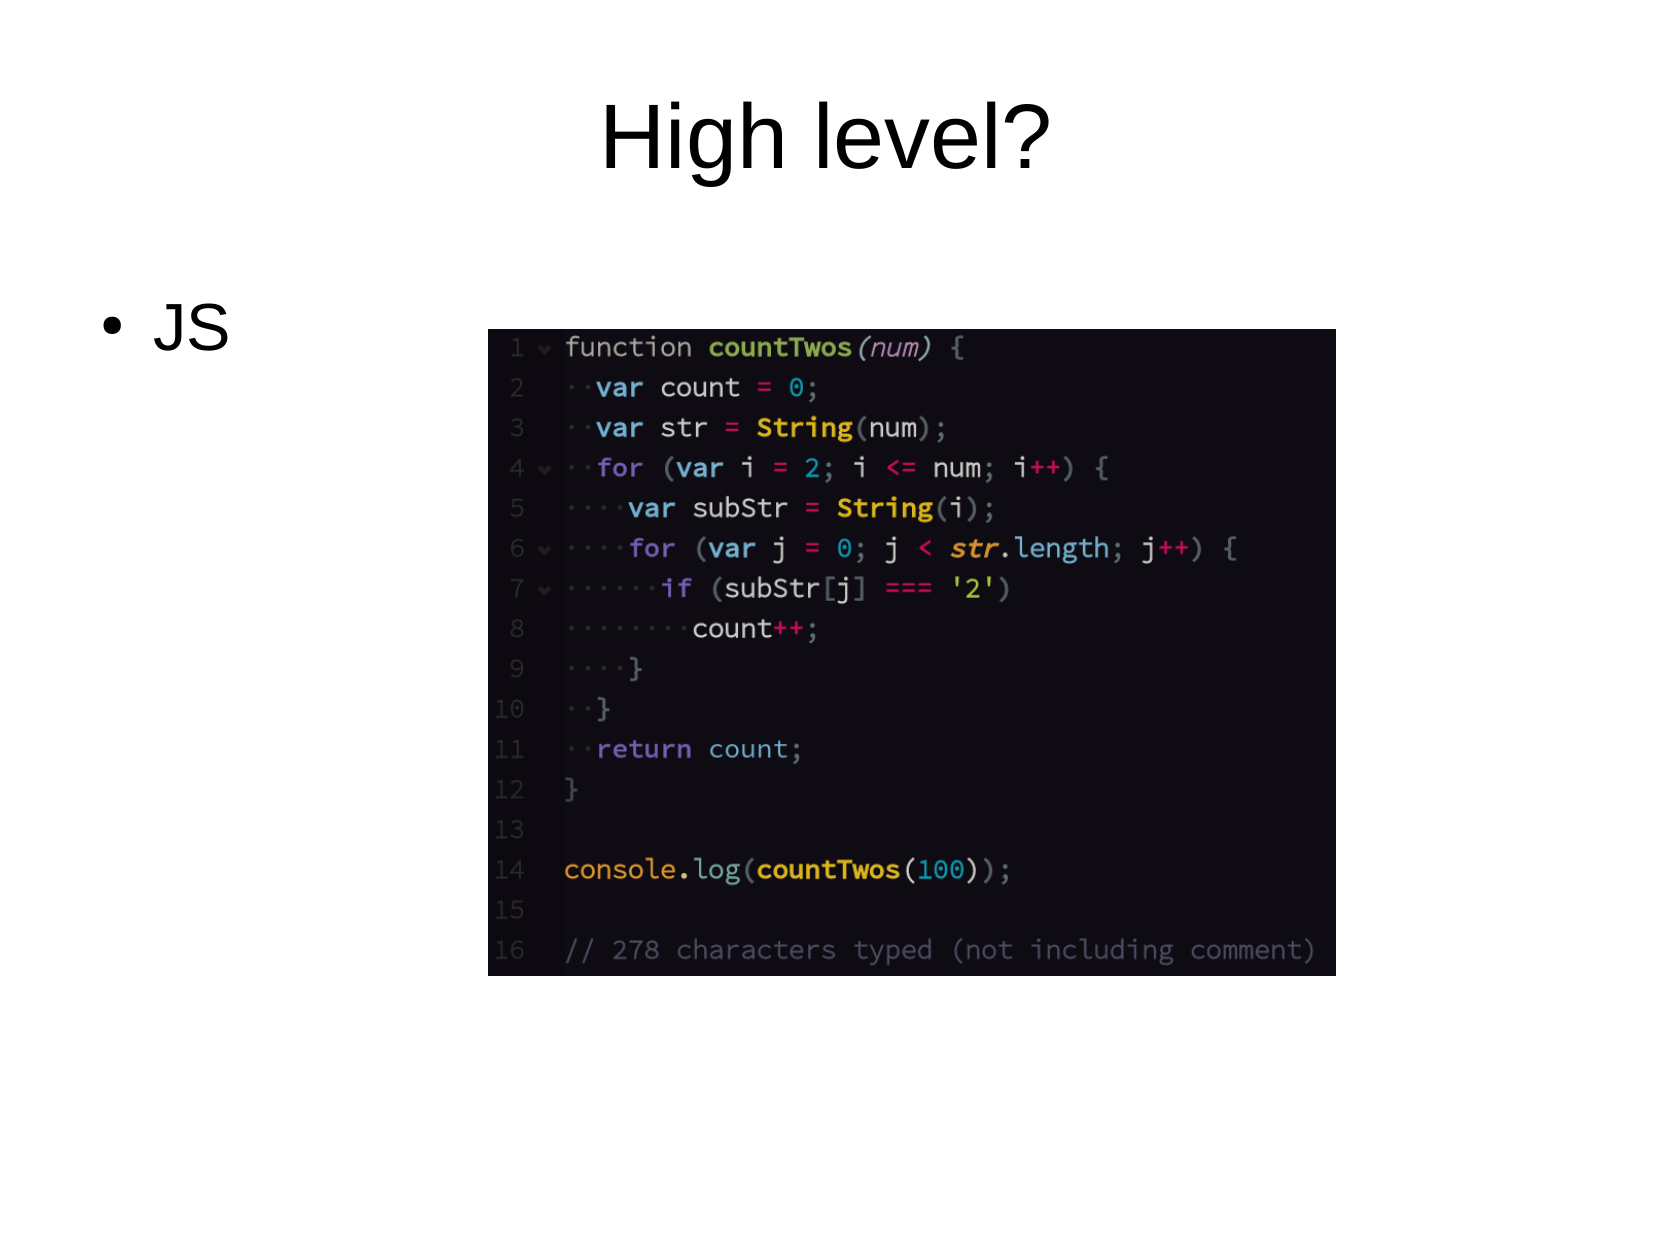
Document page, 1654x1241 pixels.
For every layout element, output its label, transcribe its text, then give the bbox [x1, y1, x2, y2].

title High level? [82, 32, 1571, 241]
list JS [82, 290, 1571, 1010]
picture [488, 329, 1336, 976]
